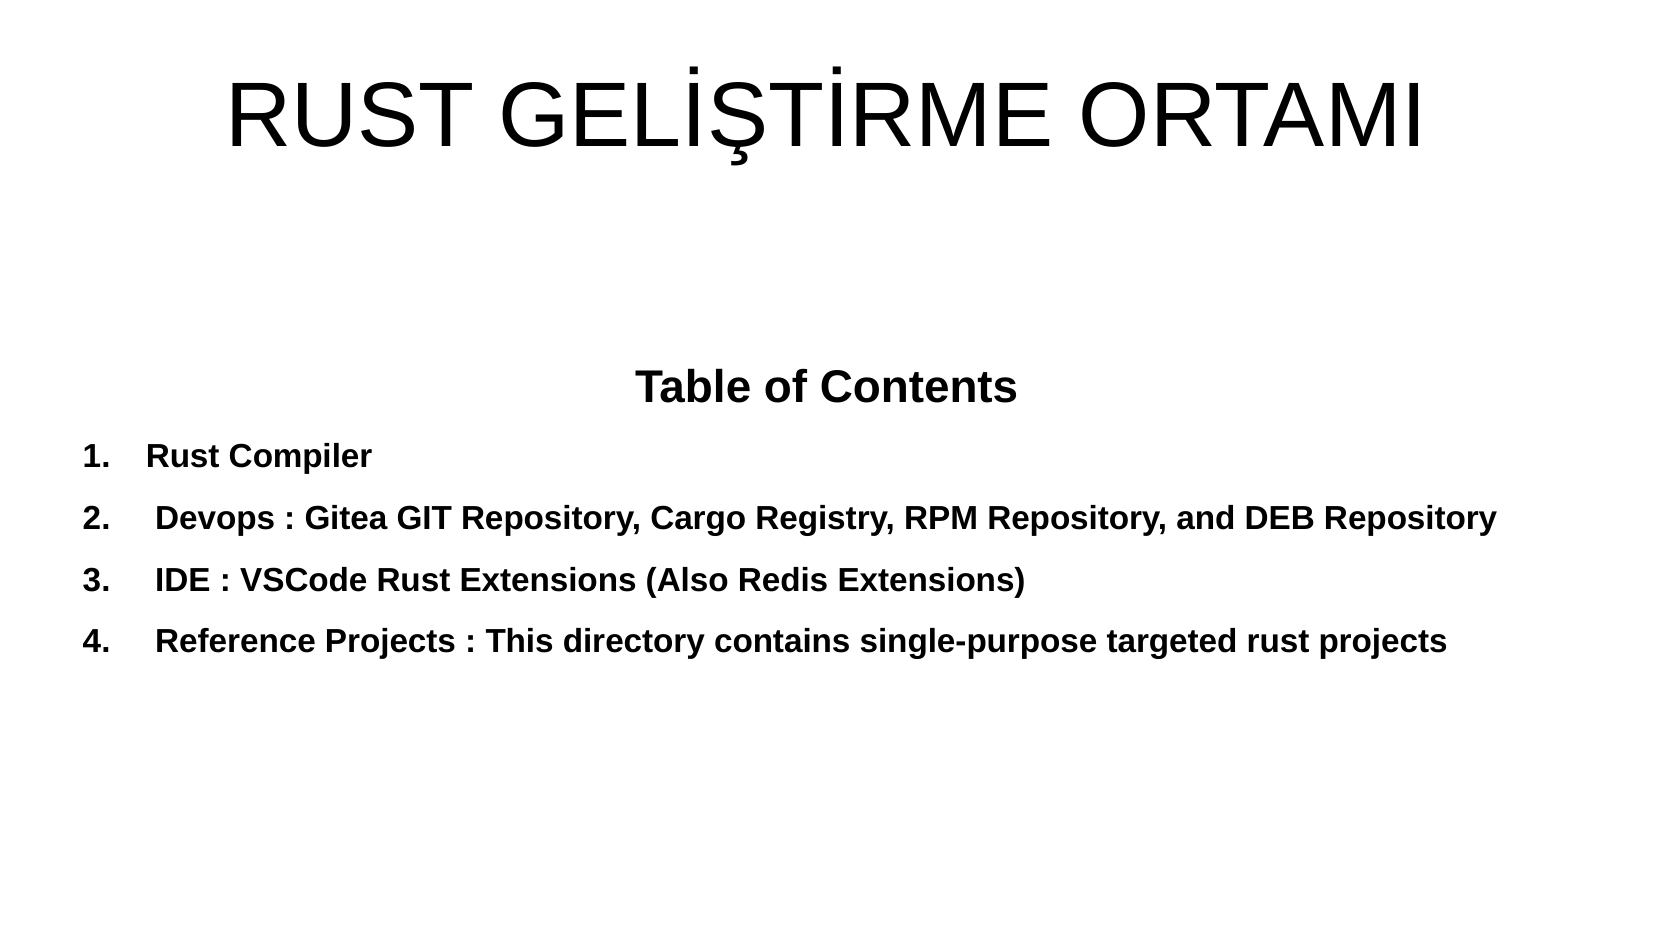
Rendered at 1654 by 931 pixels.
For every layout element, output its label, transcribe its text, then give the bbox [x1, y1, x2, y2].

subtitle Table of Contents Rust Compiler Devops : Gitea GIT Repository, Cargo Registry, RPM Repository, and DEB Repository IDE : VSCode Rust Extensions (Also Redis Extensions) Reference Projects : This directory contains single-purpose targeted rust projects [82, 158, 1571, 863]
title RUST GELİŞTİRME ORTAMI [82, 37, 1571, 158]
